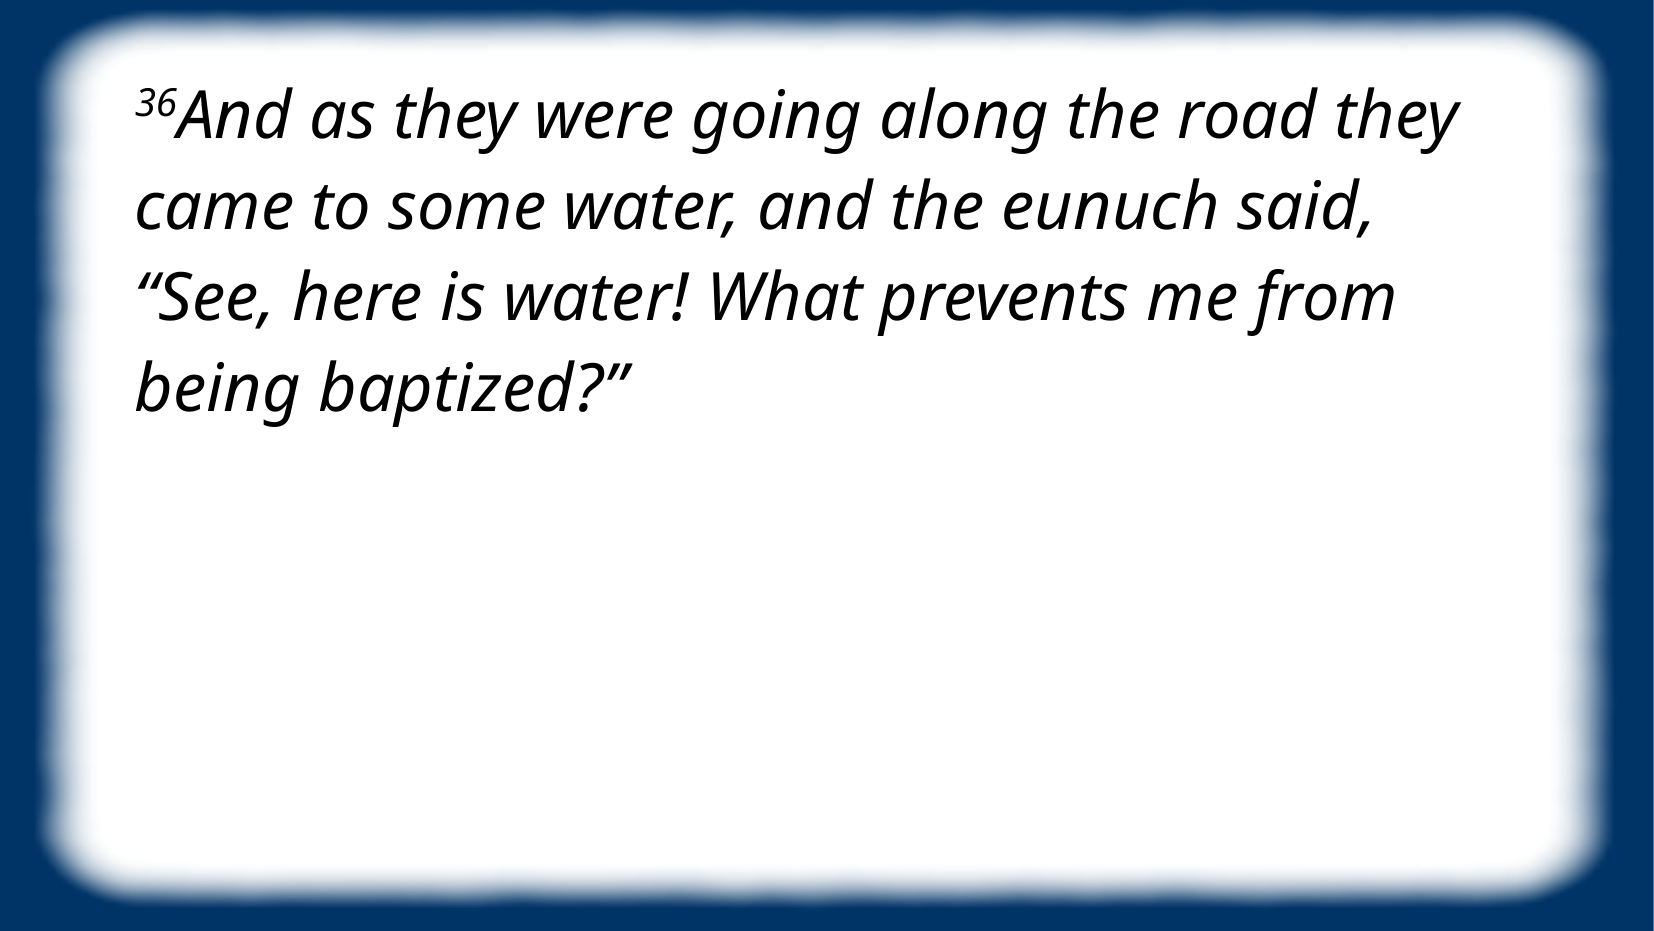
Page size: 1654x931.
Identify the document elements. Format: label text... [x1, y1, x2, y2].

text_box 36And as they were going along the road they came to some water, and the eunuch said, “See, here is water! What prevents me from being baptized?” [120, 60, 1531, 451]
picture [0, 0, 1654, 931]
